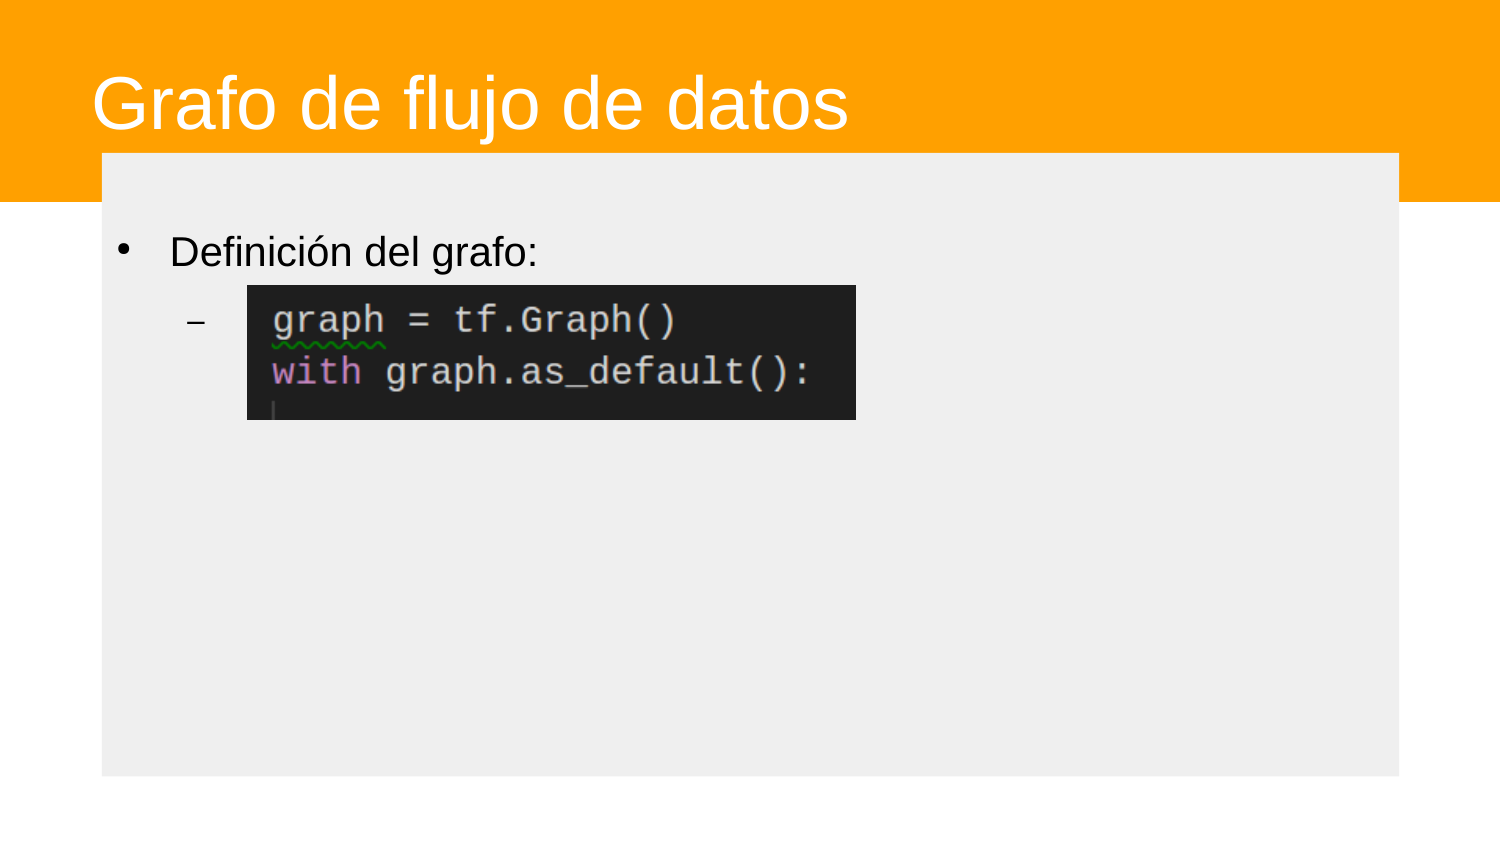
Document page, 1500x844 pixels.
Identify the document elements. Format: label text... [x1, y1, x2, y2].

title Grafo de flujo de datos [76, 17, 1391, 160]
list Definición del grafo: [98, 225, 946, 831]
picture [247, 285, 856, 421]
